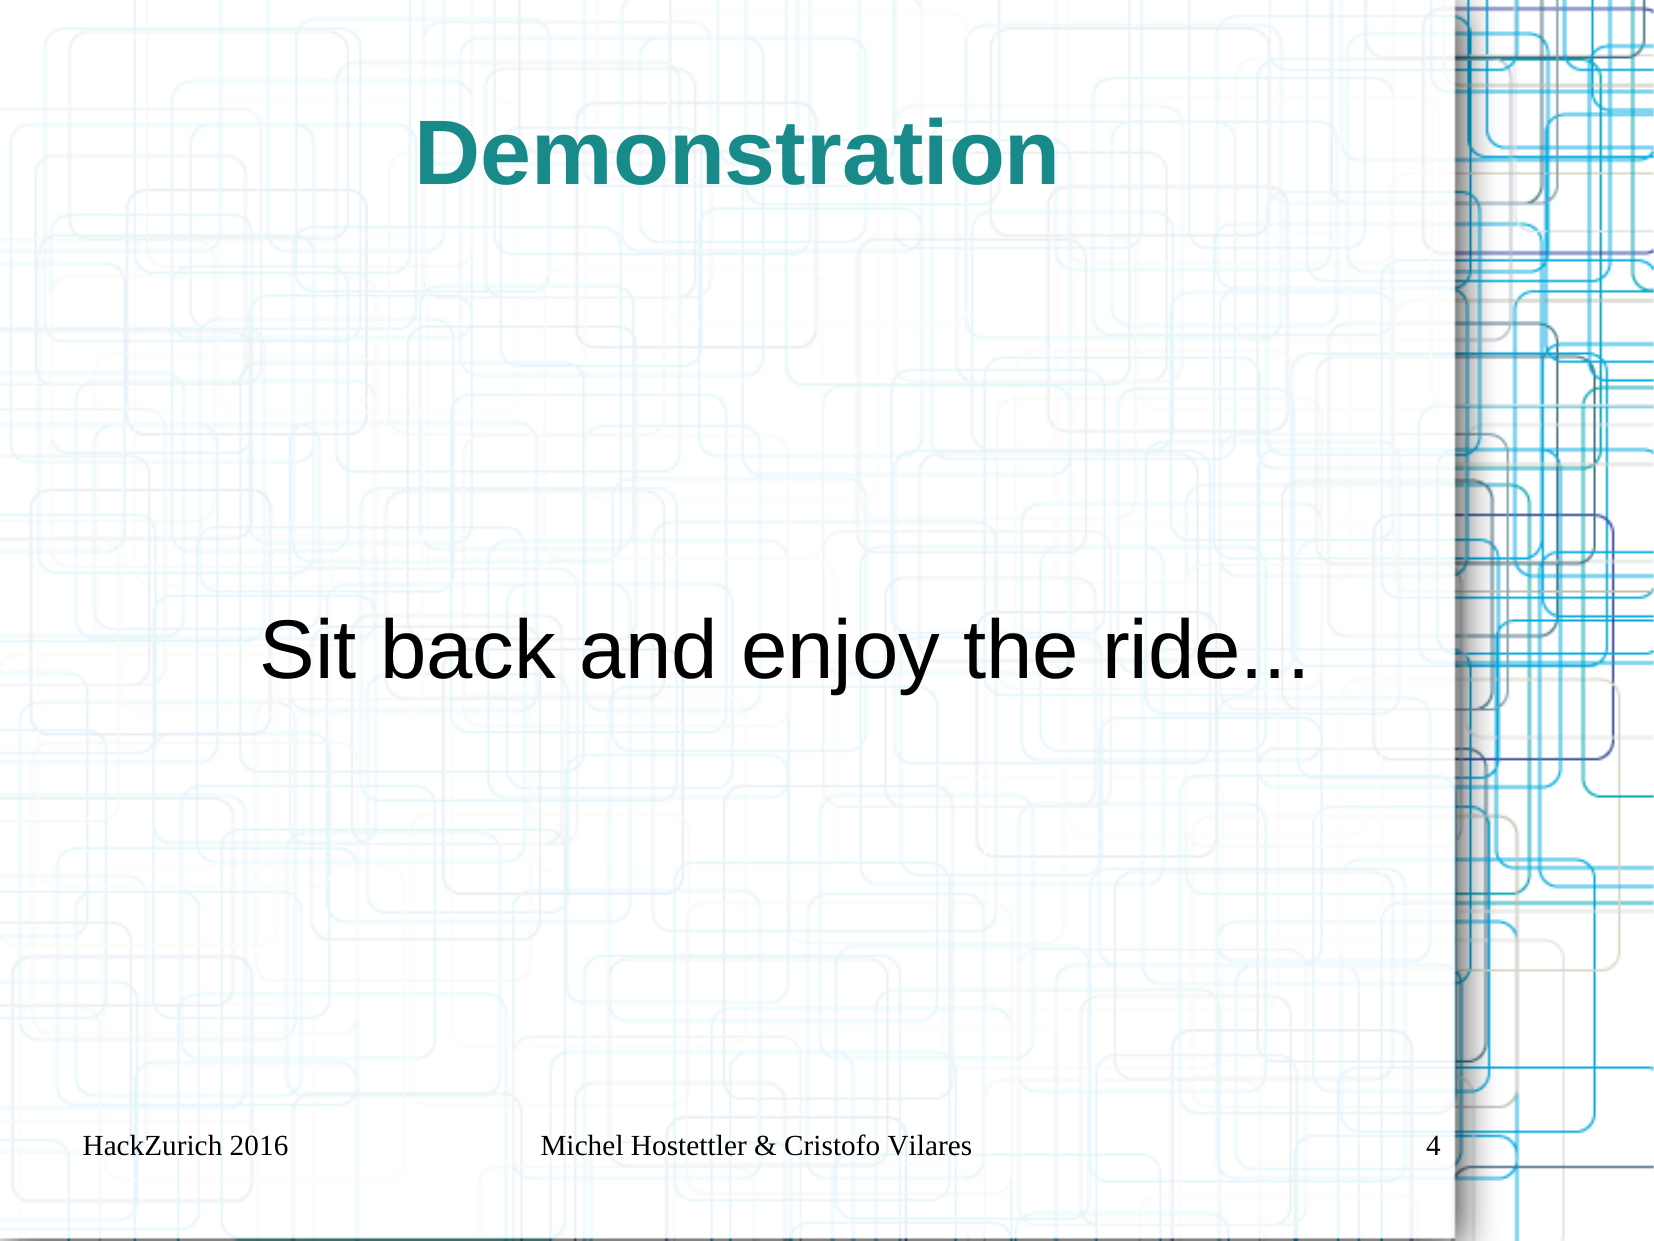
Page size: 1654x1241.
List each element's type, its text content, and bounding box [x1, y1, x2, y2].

list Sit back and enjoy the ride... [82, 290, 1418, 1109]
picture [0, 0, 1654, 1241]
title Demonstration [59, 49, 1418, 257]
